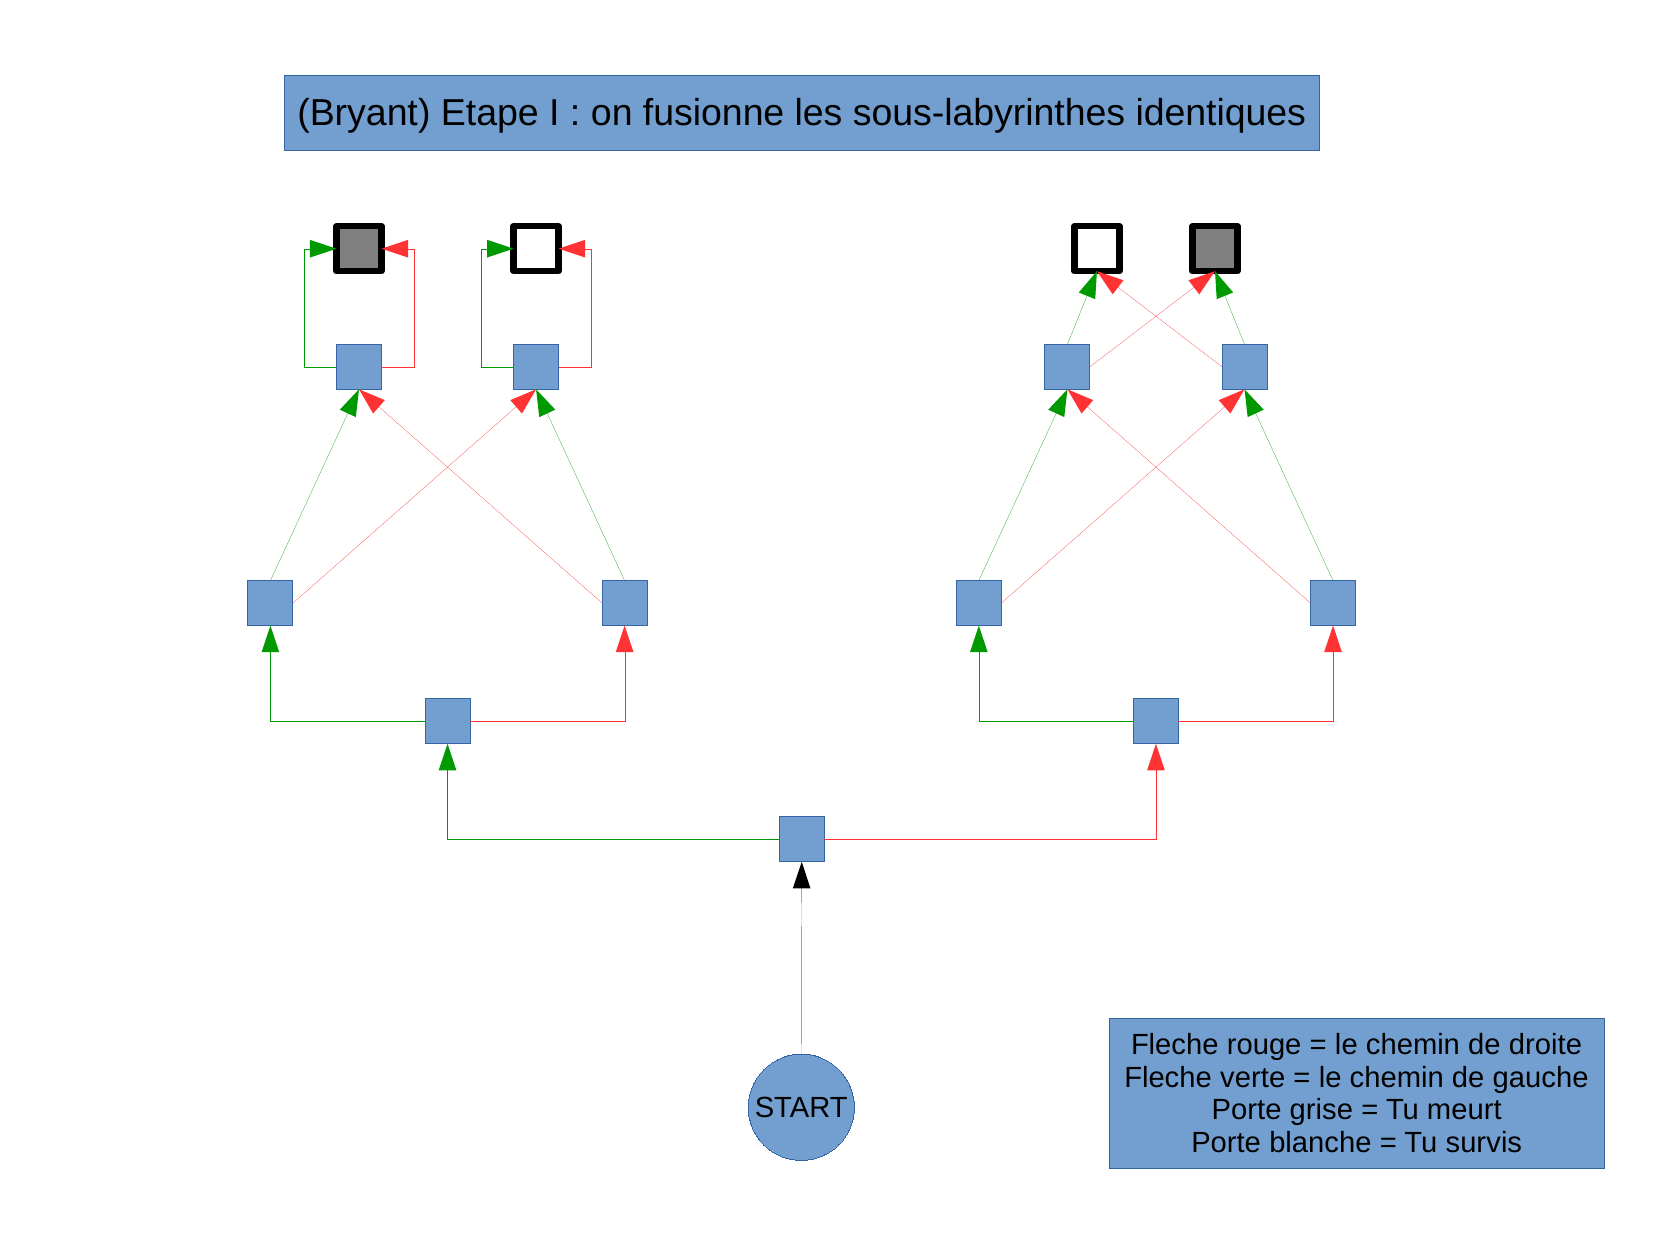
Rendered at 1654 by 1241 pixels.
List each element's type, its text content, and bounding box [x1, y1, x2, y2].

text_box [513, 344, 559, 390]
text_box Fleche rouge = le chemin de droite Fleche verte = le chemin de gauche Porte grise = Tu meurt Porte blanche = Tu survis [1109, 1018, 1605, 1169]
text_box (Bryant) Etape I : on fusionne les sous-labyrinthes identiques [284, 75, 1320, 151]
text_box [1192, 226, 1238, 272]
text_box [1044, 344, 1090, 390]
text_box [602, 580, 648, 626]
text_box [779, 816, 825, 862]
text_box [1133, 698, 1179, 744]
text_box [1222, 344, 1268, 390]
text_box START [748, 1054, 855, 1161]
text_box [336, 226, 382, 272]
text_box [336, 344, 382, 390]
text_box [425, 698, 471, 744]
text_box [1074, 226, 1120, 272]
text_box [1310, 580, 1356, 626]
text_box [513, 226, 559, 272]
text_box [956, 580, 1002, 626]
text_box [247, 580, 293, 626]
